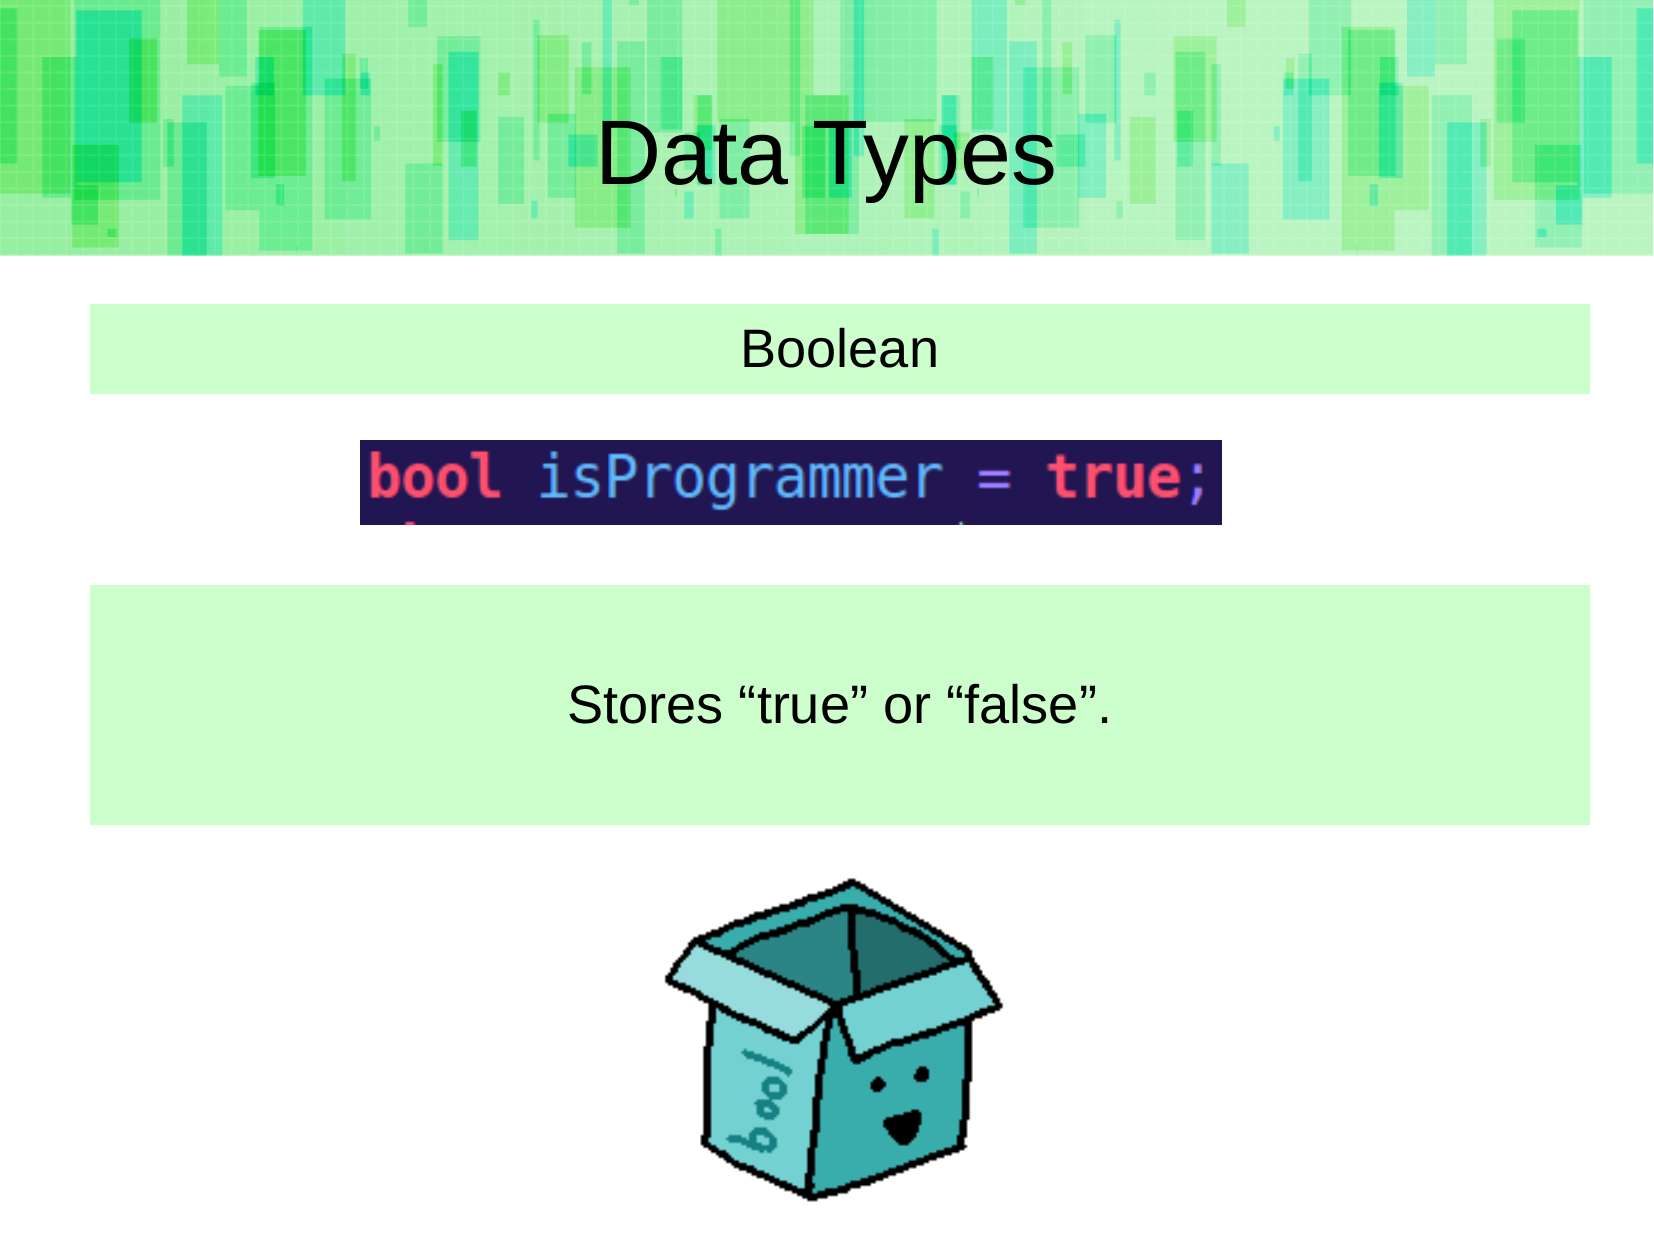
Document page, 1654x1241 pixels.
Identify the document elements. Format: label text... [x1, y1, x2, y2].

text_box Boolean [90, 303, 1591, 394]
picture [0, 0, 1654, 1241]
text_box Stores “true” or “false”. [90, 585, 1591, 826]
title Data Types [82, 49, 1571, 257]
